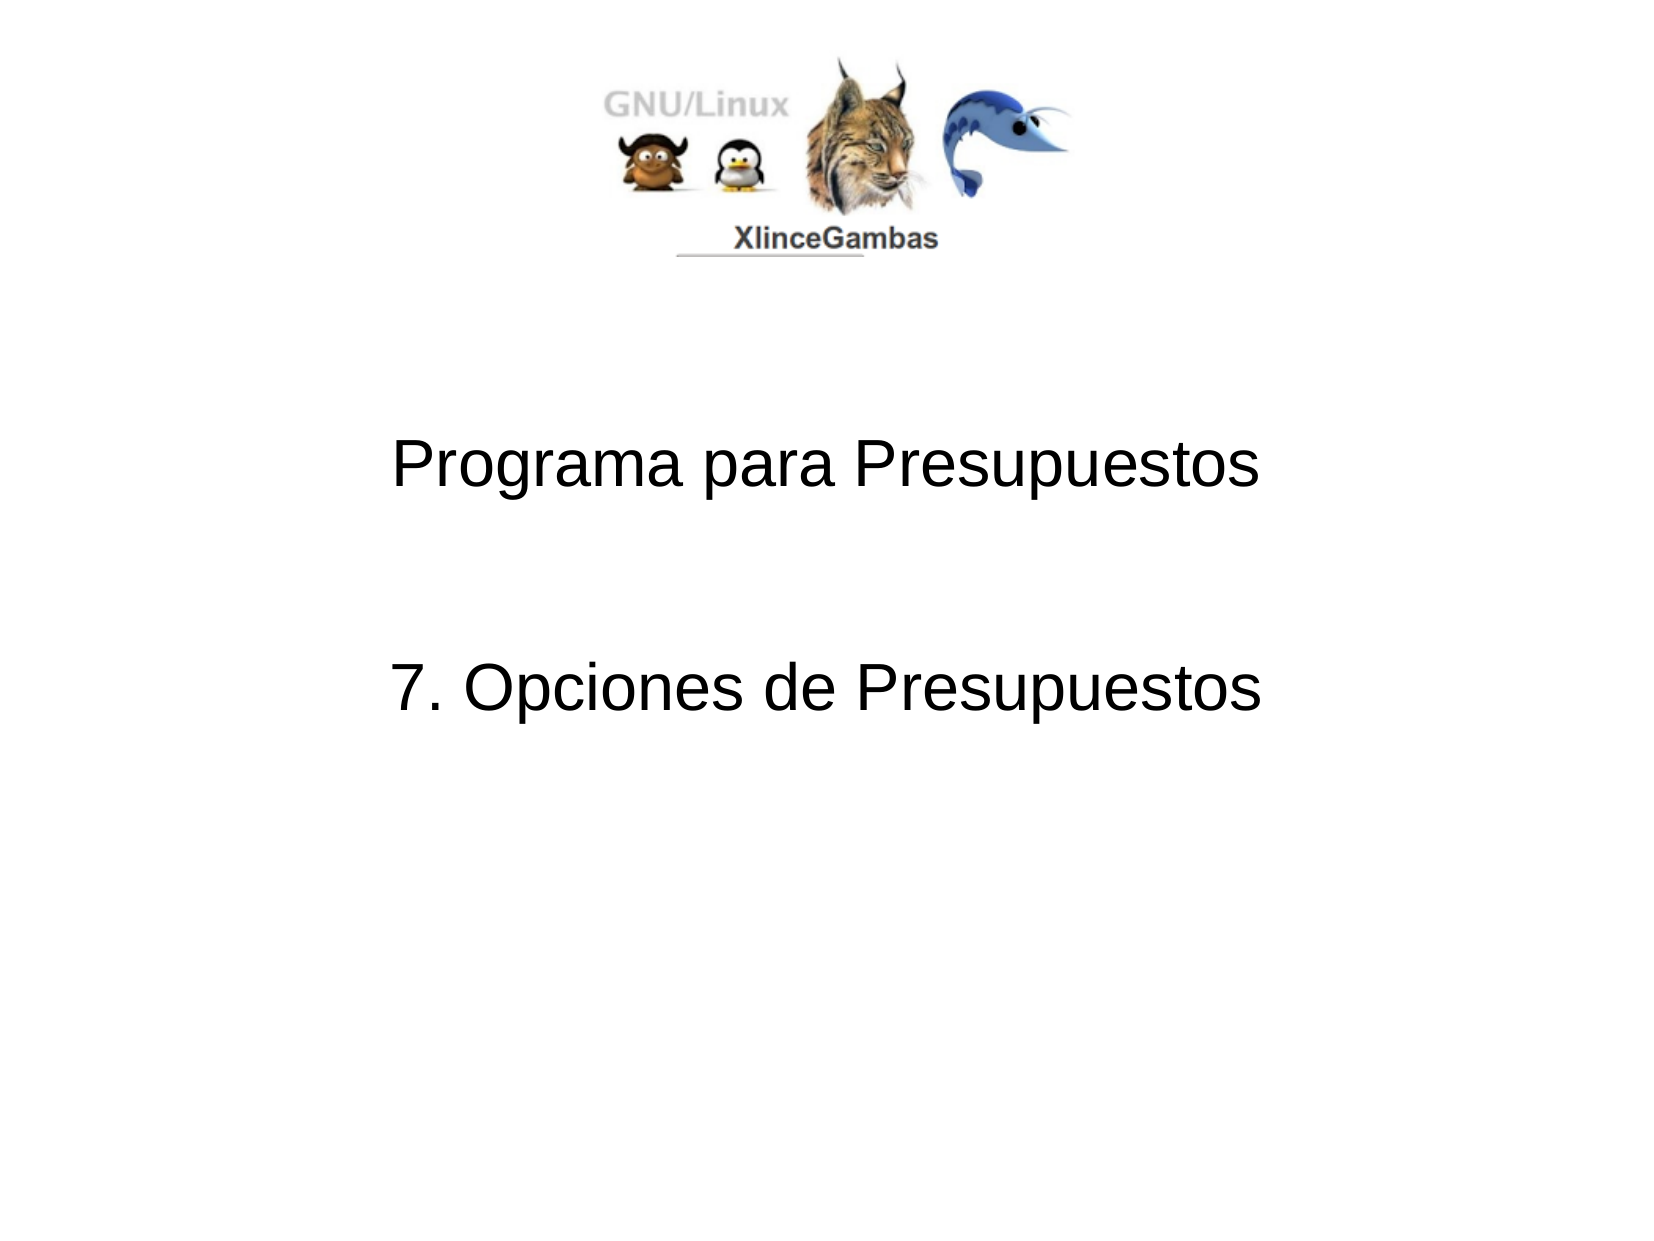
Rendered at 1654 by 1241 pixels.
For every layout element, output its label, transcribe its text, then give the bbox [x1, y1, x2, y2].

picture [575, 49, 1078, 257]
subtitle Programa para Presupuestos 7. Opciones de Presupuestos [82, 290, 1571, 1010]
